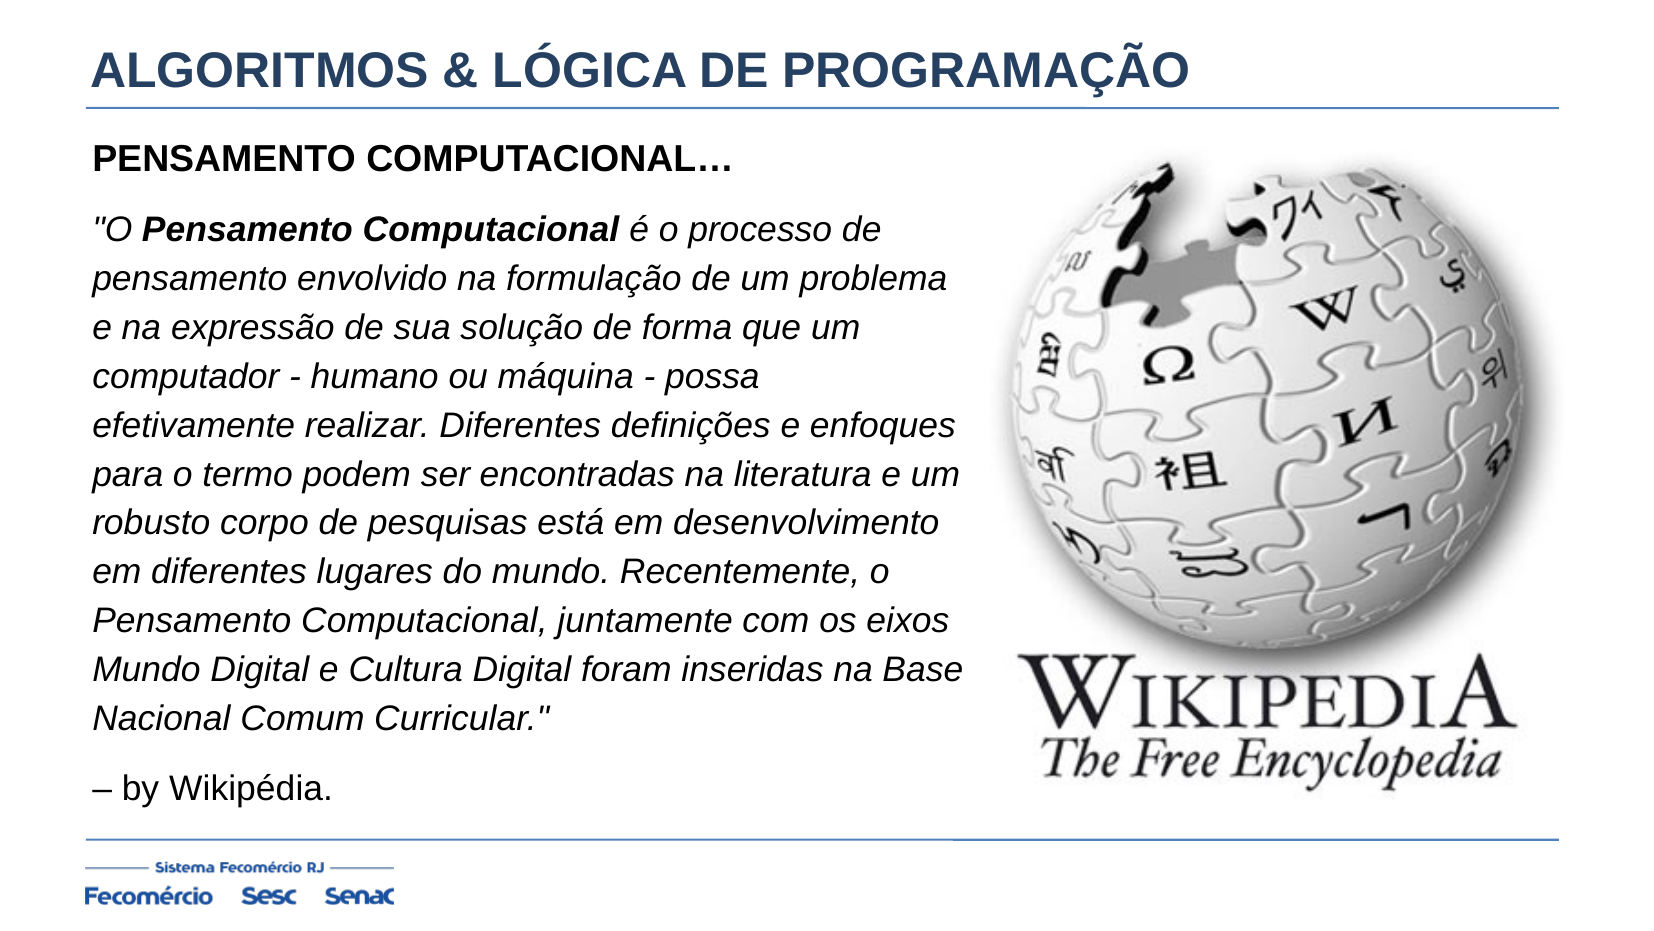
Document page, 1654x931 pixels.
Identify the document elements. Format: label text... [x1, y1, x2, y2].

text_box ALGORITMOS & LÓGICA DE PROGRAMAÇÃO [90, 32, 1564, 104]
text_box PENSAMENTO COMPUTACIONAL… "O Pensamento Computacional é o processo de pensamento envolvido na formulação de um problema e na expressão de sua solução de forma que um computador - humano ou máquina - possa efetivamente realizar. Diferentes definições e enfoques para o termo podem ser encontradas na literatura e um robusto corpo de pesquisas está em desenvolvimento em diferentes lugares do mundo. Recentemente, o Pensamento Computacional, juntamente com os eixos Mundo Digital e Cultura Digital foram inseridas na Base Nacional Comum Curricular." – by Wikipédia. [77, 112, 986, 836]
picture [62, 845, 416, 921]
picture [989, 146, 1564, 836]
